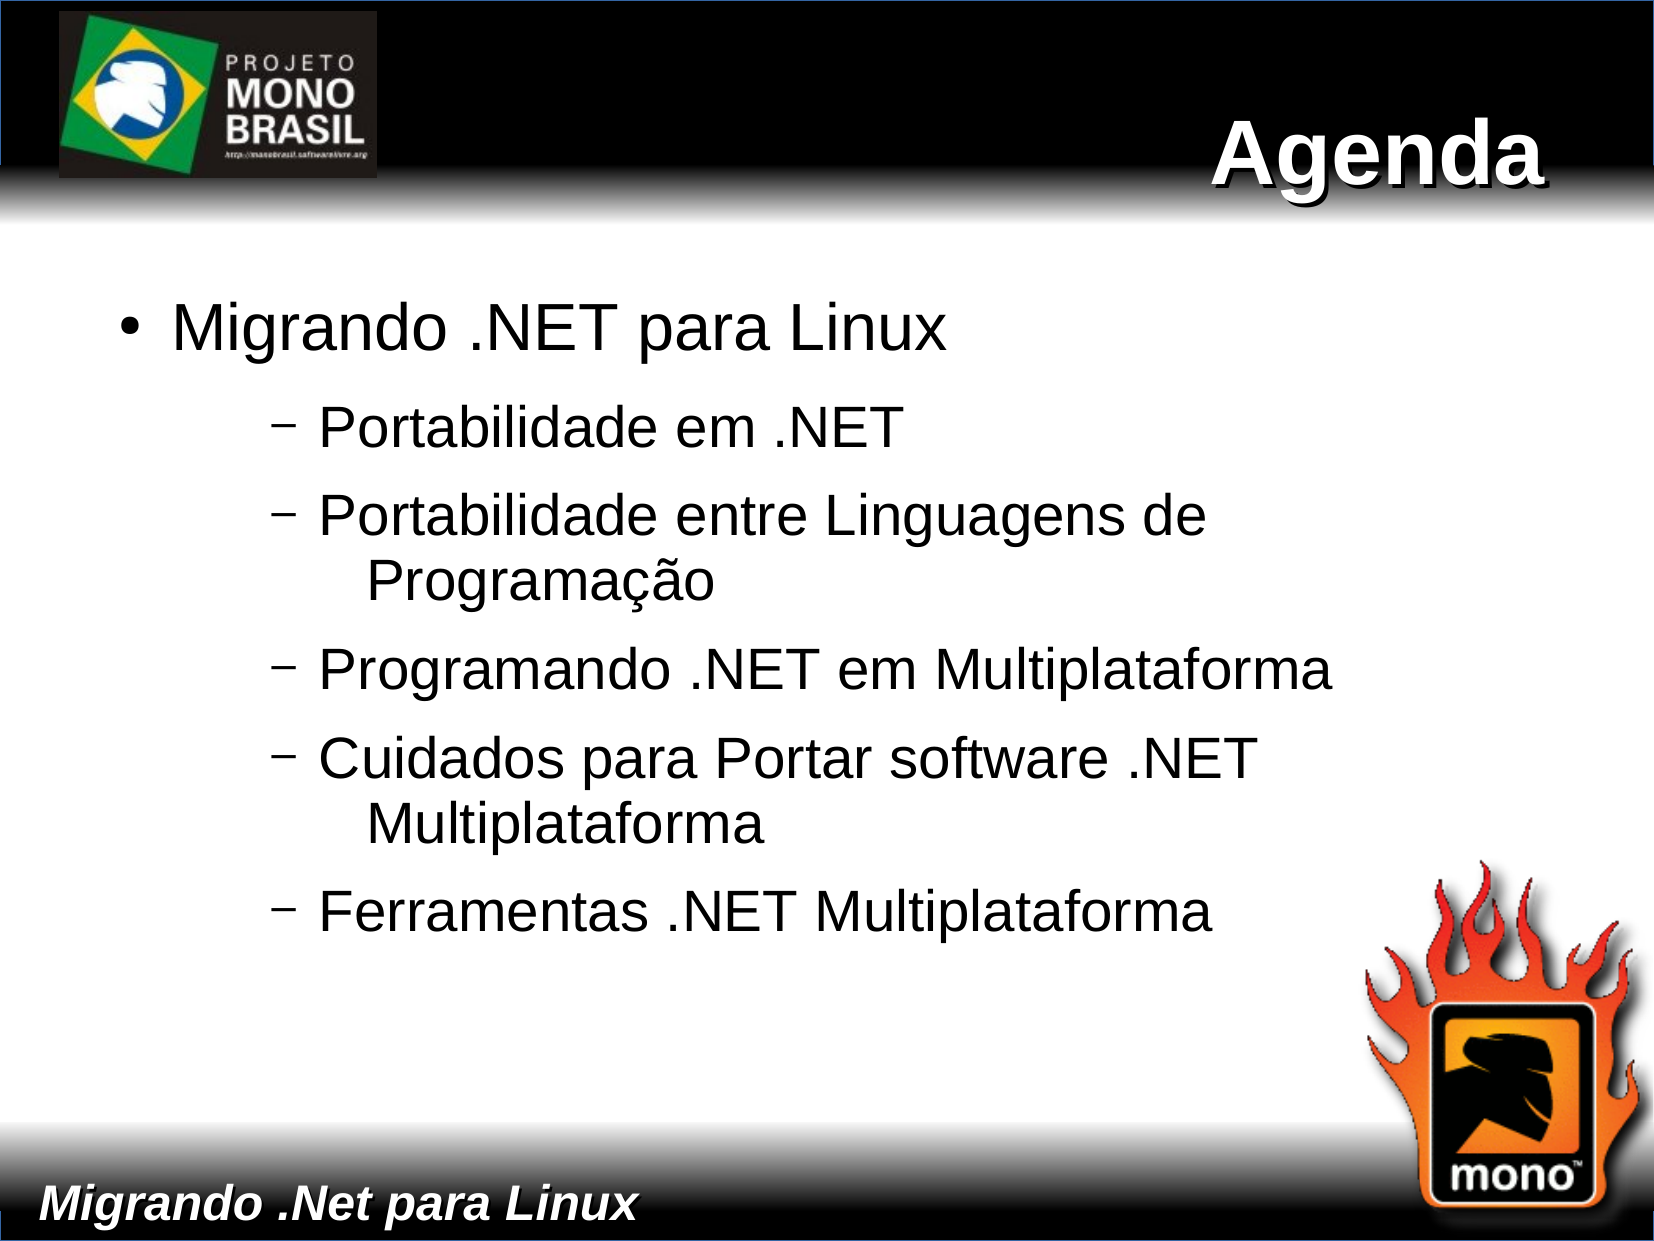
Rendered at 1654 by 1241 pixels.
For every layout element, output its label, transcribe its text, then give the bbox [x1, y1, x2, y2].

picture [59, 11, 377, 178]
list Migrando .NET para Linux Portabilidade em .NET Portabilidade entre Linguagens de Programação Programando .NET em Multiplataforma Cuidados para Portar software .NET Multiplataforma Ferramentas .NET Multiplataforma [82, 290, 1571, 1094]
text_box Migrando .Net para Linux [23, 1168, 546, 1241]
picture [1302, 805, 1654, 1241]
title Agenda [82, 49, 1571, 257]
